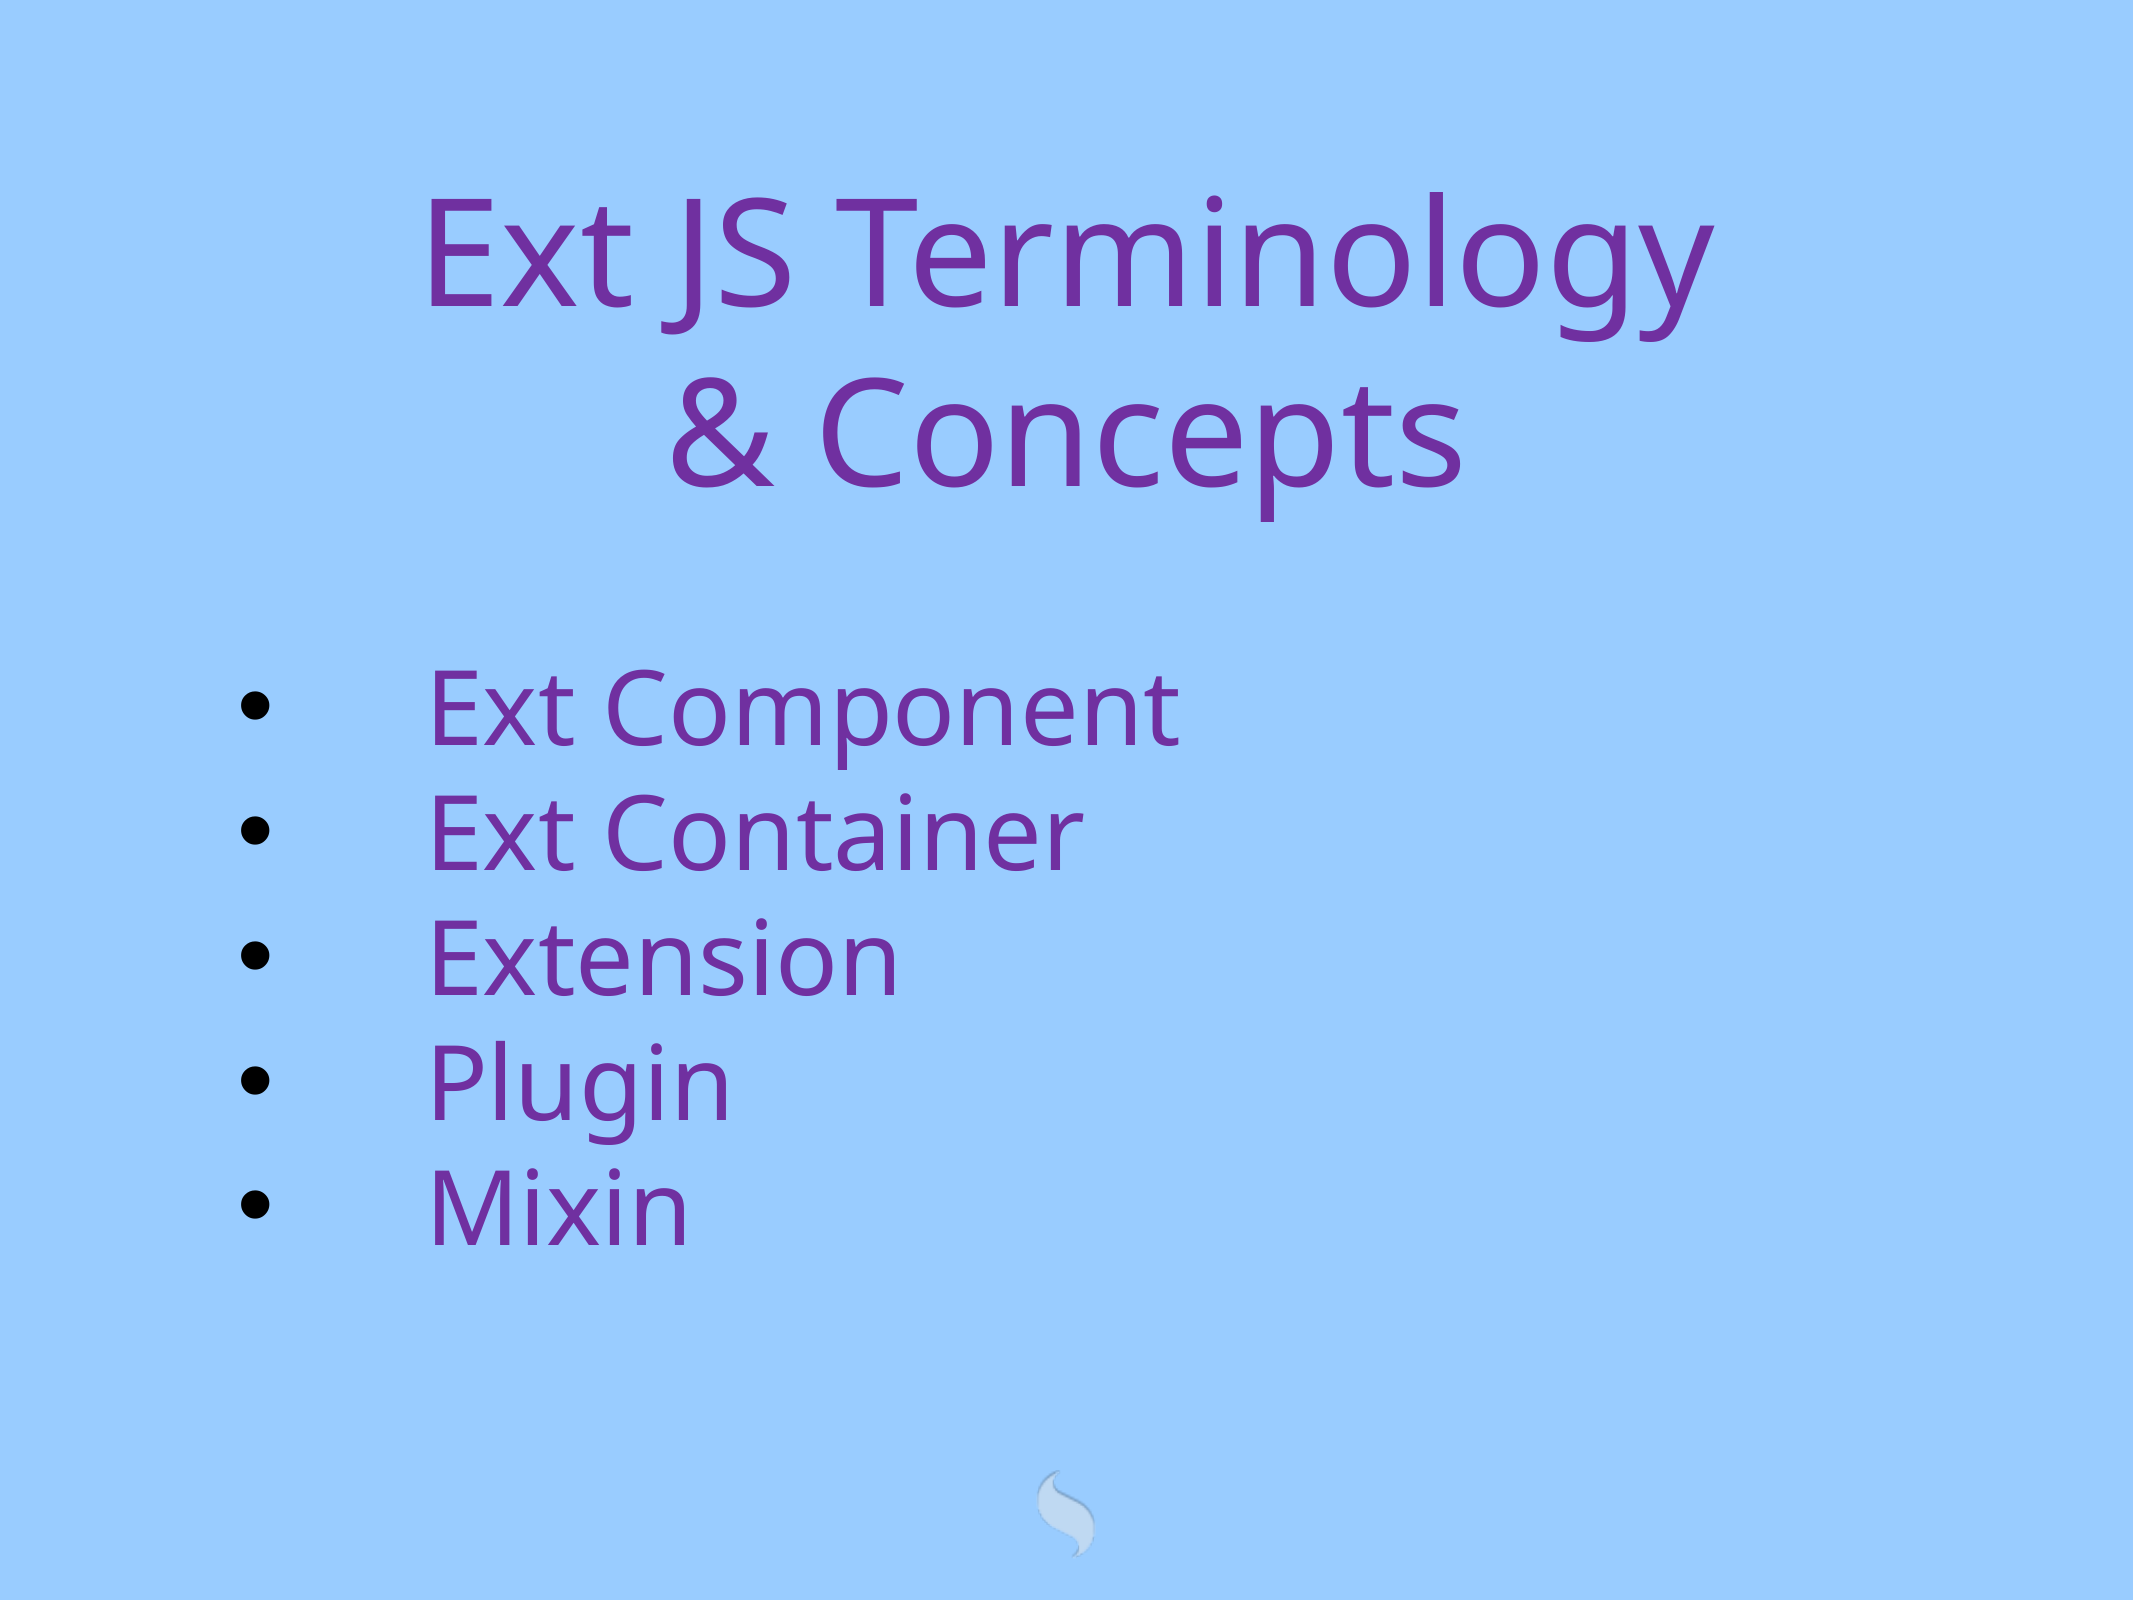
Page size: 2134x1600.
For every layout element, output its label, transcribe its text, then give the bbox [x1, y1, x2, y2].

picture [1035, 1470, 1098, 1561]
text_box Ext Component Ext Container Extension Plugin Mixin [229, 662, 2030, 1275]
text_box Ext JS Terminology & Concepts [404, 162, 1730, 525]
